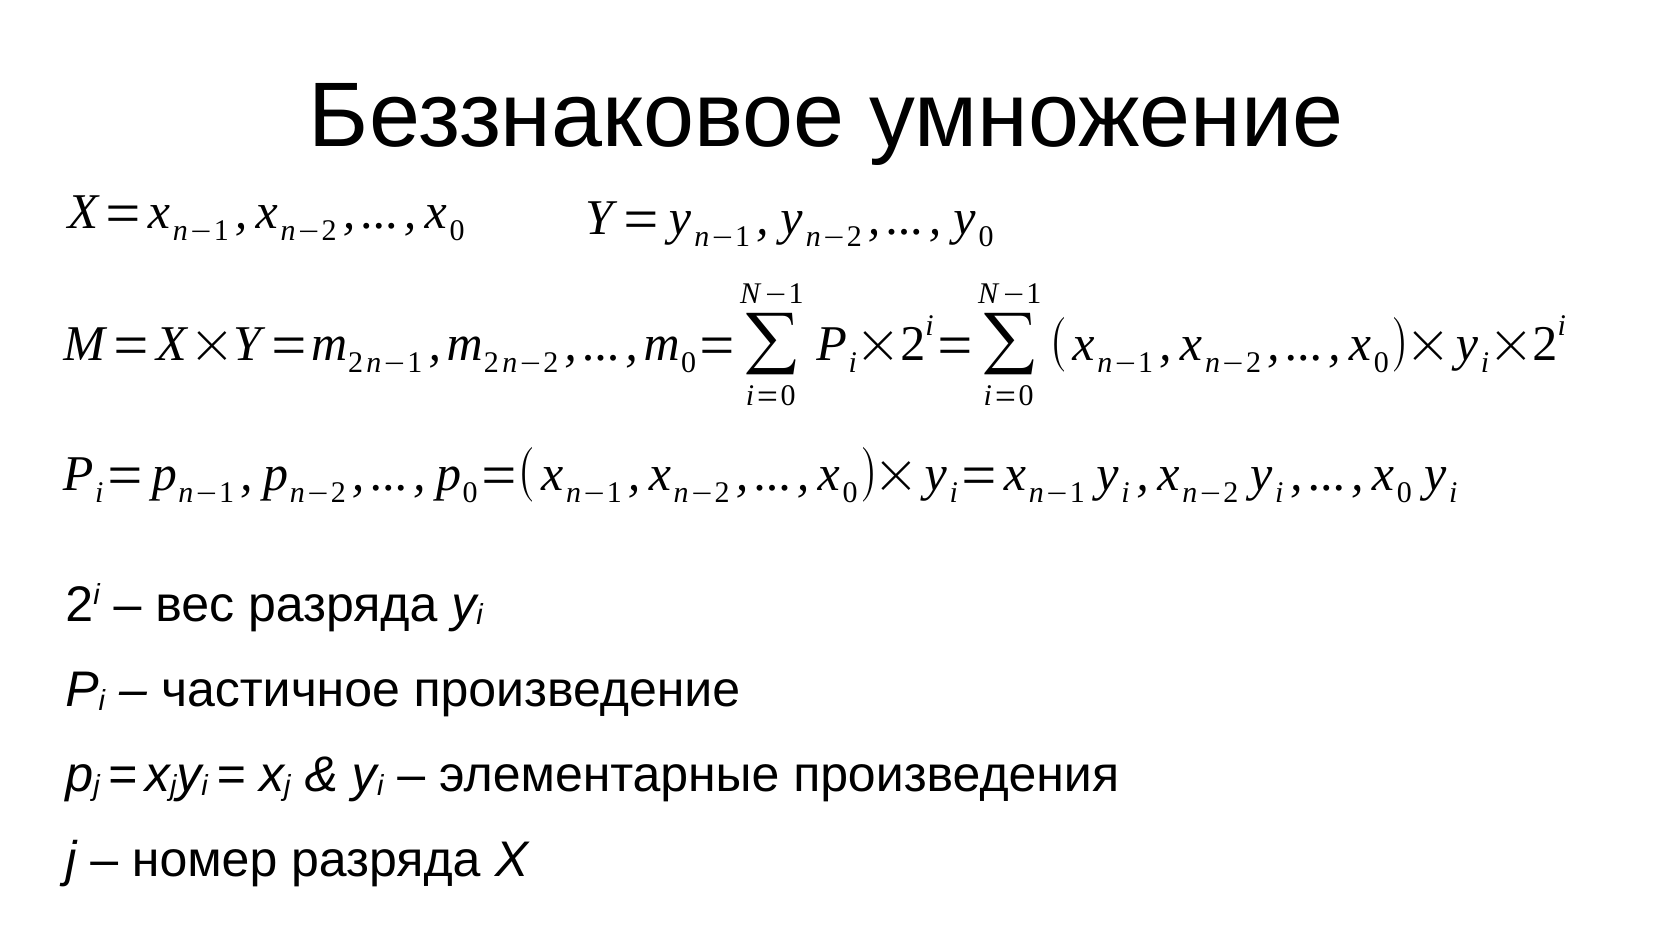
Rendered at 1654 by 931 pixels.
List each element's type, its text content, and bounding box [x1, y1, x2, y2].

chart [60, 276, 1567, 439]
list 2i – вес разряда yi Pi – частичное произведение pj = xjyi = xj & yi – элементарные произведения j – номер разряда X [0, 575, 1483, 916]
chart [585, 189, 995, 253]
chart [63, 183, 466, 247]
chart [60, 444, 1459, 509]
title Беззнаковое умножение [82, 37, 1571, 193]
